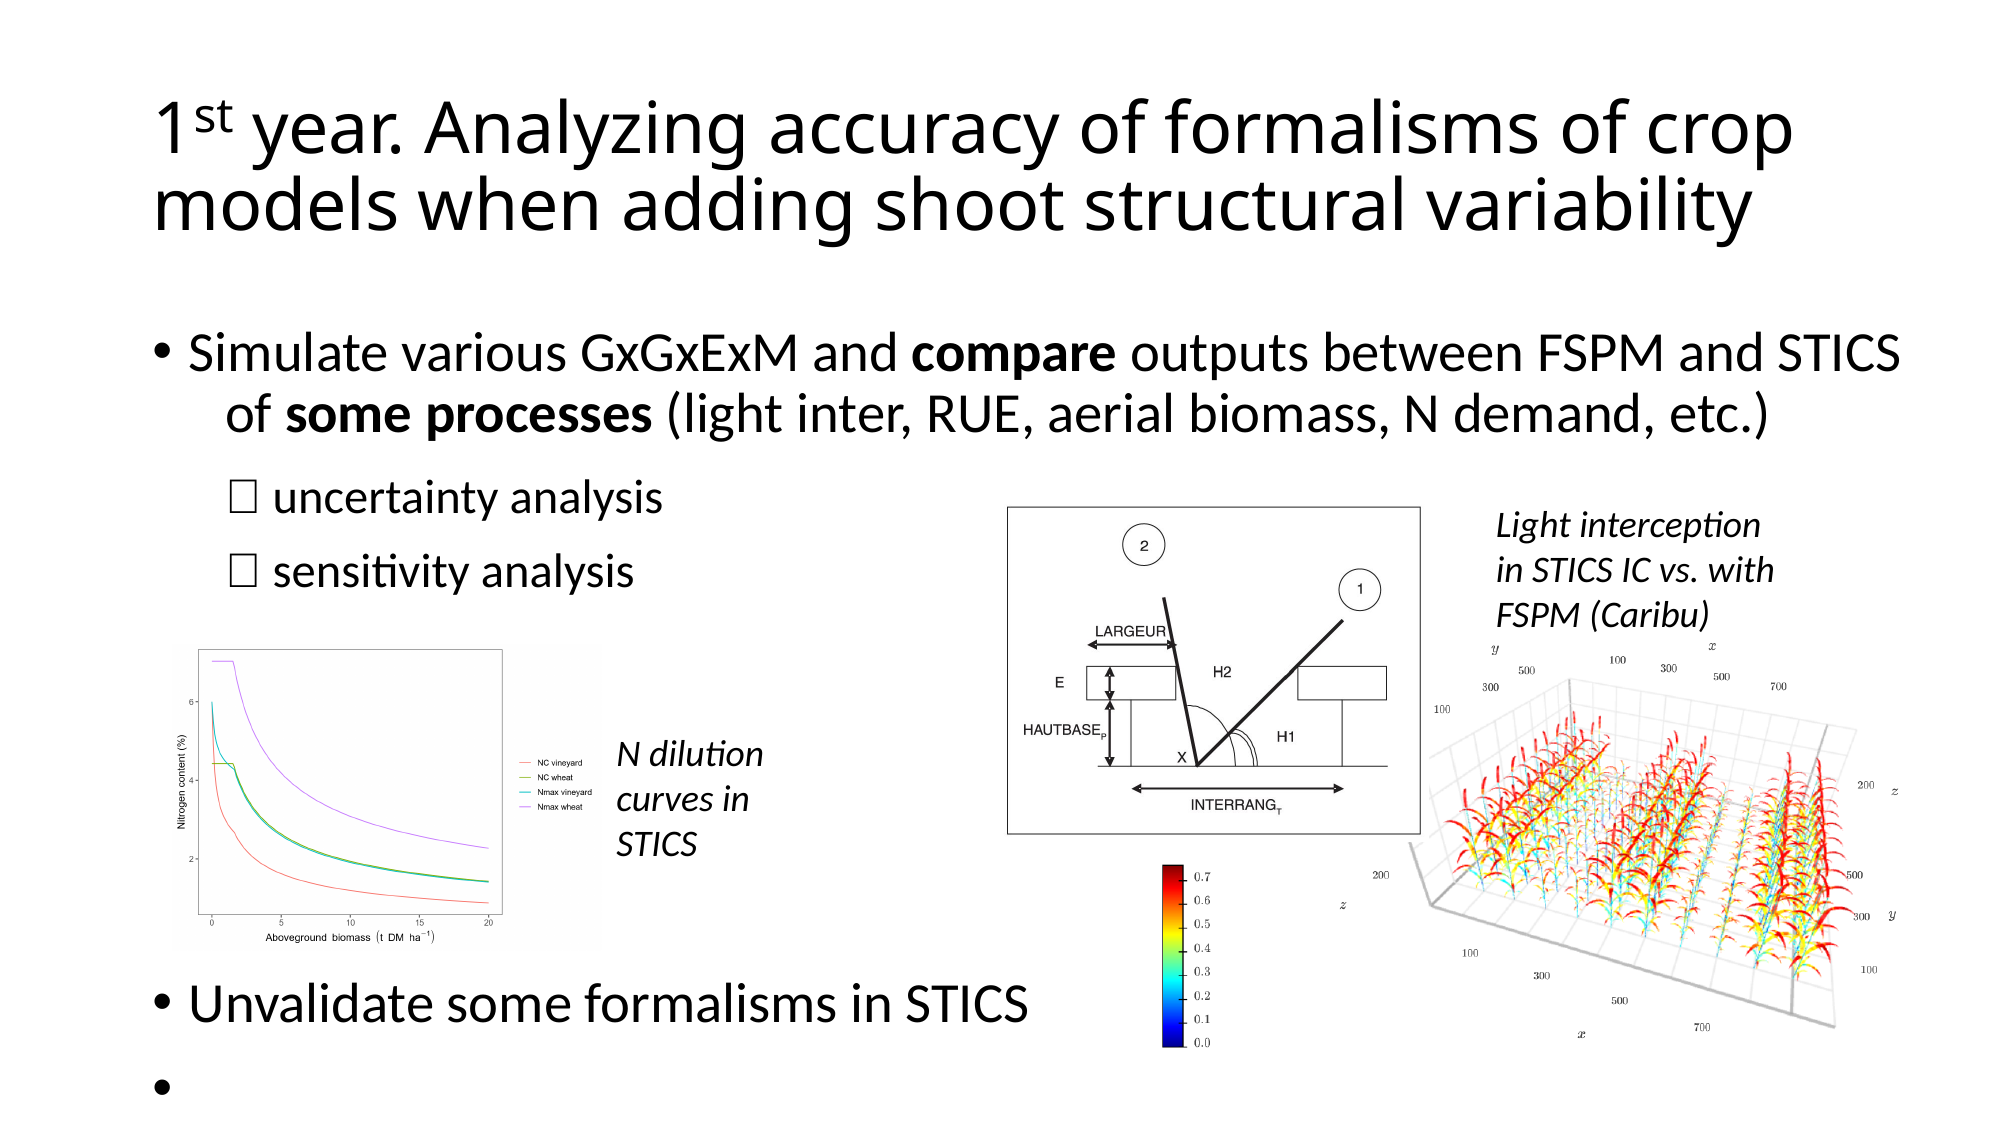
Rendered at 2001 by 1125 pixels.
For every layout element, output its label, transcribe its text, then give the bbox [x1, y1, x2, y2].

text_box Light interception in STICS IC vs. with FSPM (Caribu) [1480, 492, 1810, 645]
list Simulate various GxGxExM and compare outputs between FSPM and STICS of some processes (light inter, RUE, aerial biomass, N demand, etc.)  uncertainty analysis  sensitivity analysis Unvalidate some formalisms in STICS [137, 315, 1964, 1093]
picture [999, 500, 1429, 842]
picture [172, 644, 602, 951]
text_box N dilution curves in STICS [601, 721, 789, 873]
title 1st year. Analyzing accuracy of formalisms of crop models when adding shoot structural variability [137, 59, 1863, 278]
